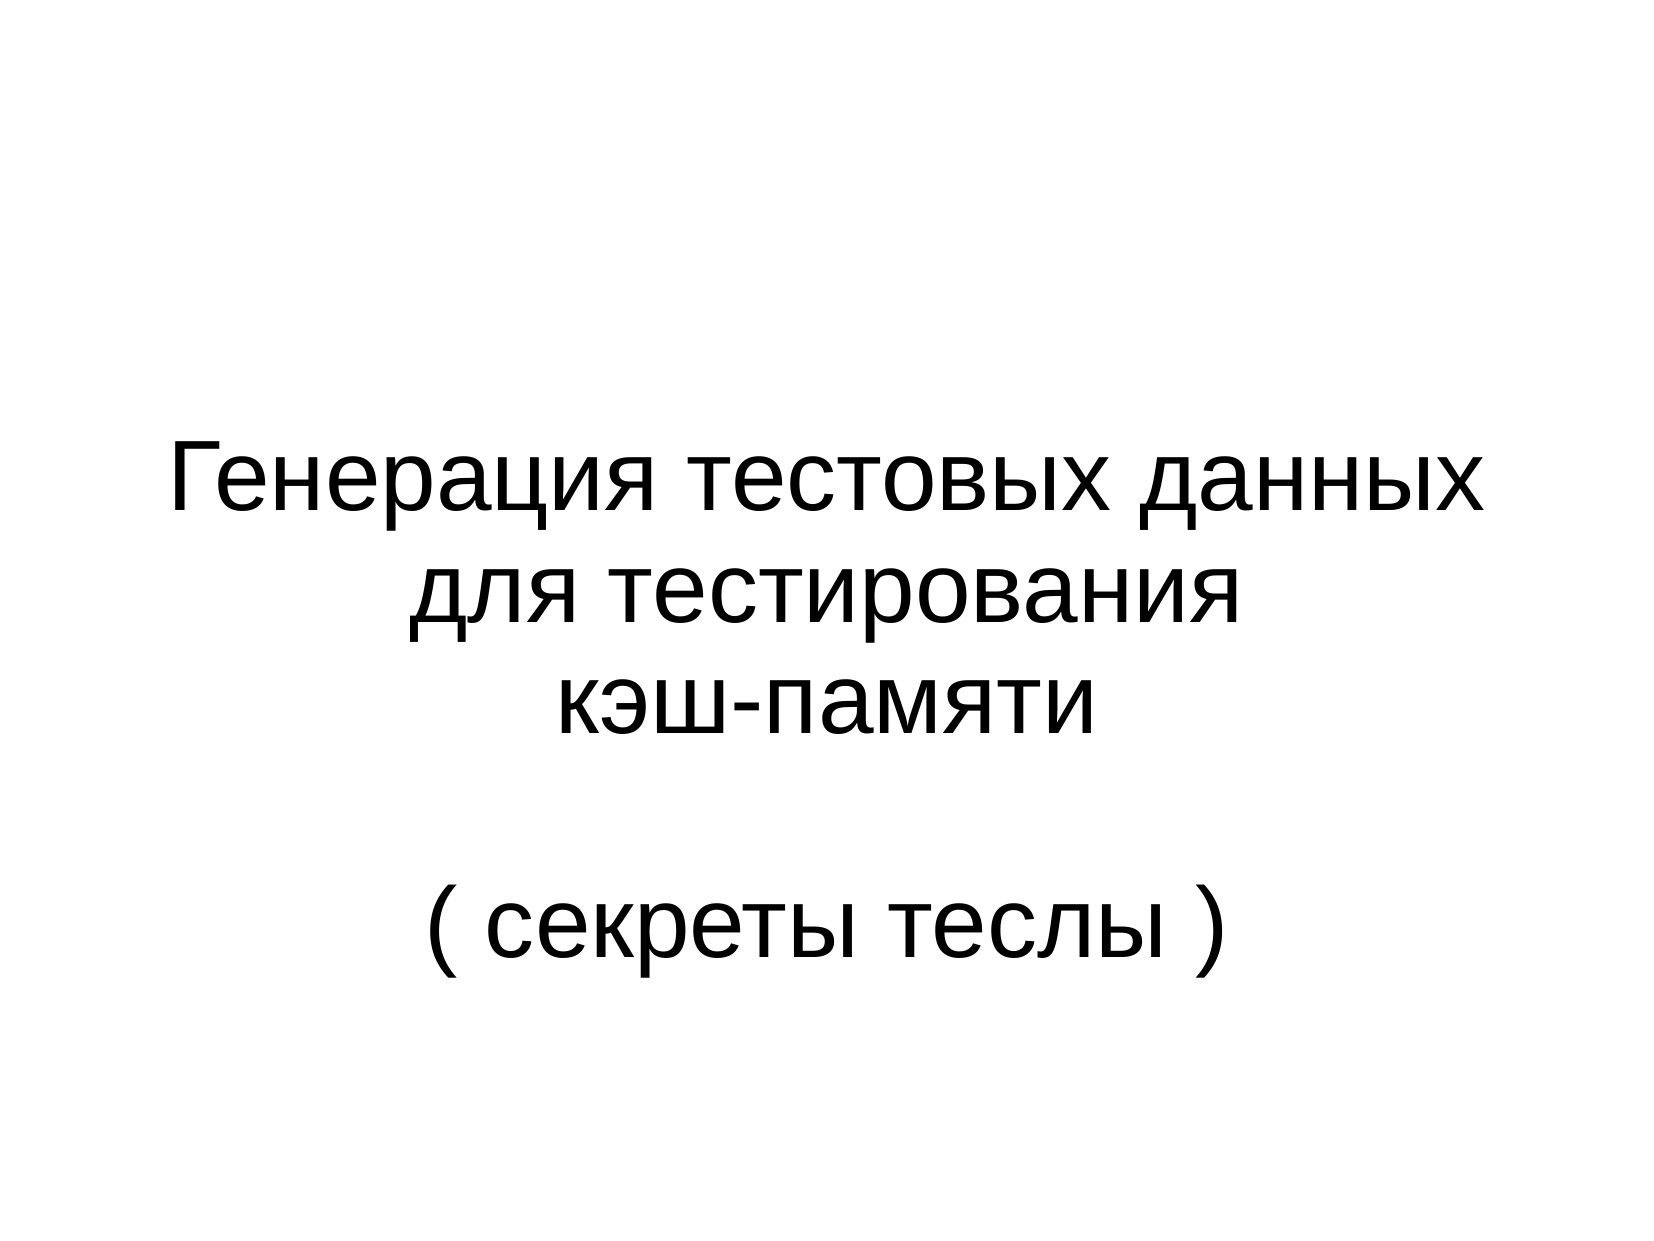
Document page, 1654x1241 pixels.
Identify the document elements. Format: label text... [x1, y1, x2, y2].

subtitle Генерация тестовых данных для тестирования кэш-памяти ( секреты теслы ) [82, 297, 1571, 1102]
